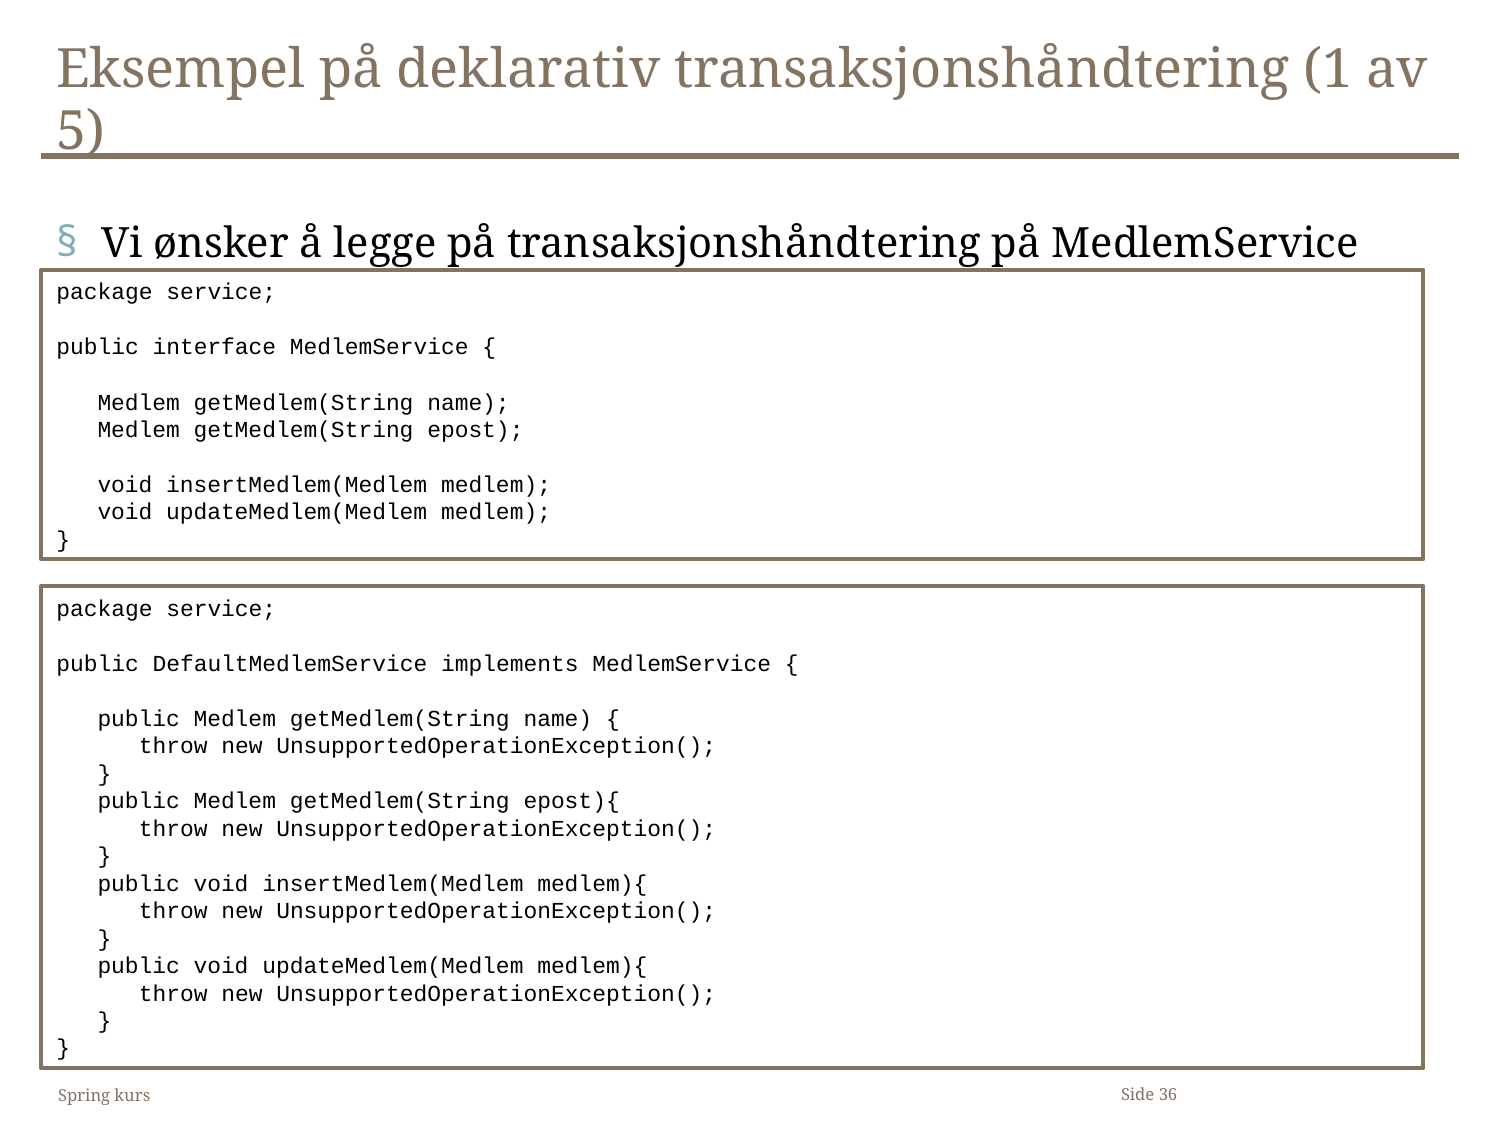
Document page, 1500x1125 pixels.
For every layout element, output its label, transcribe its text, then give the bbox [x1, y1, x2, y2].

text_box Spring kurs [43, 1070, 751, 1125]
list Vi ønsker å legge på transaksjonshåndtering på MedlemService [41, 208, 1455, 1005]
text_box package service; public DefaultMedlemService implements MedlemService { public Medlem getMedlem(String name) { throw new UnsupportedOperationException(); } public Medlem getMedlem(String epost){ throw new UnsupportedOperationException(); } public void insertMedlem(Medlem medlem){ throw new UnsupportedOperationException(); } public void updateMedlem(Medlem medlem){ throw new UnsupportedOperationException(); } } [41, 586, 1424, 1069]
text_box package service; public interface MedlemService { Medlem getMedlem(String name); Medlem getMedlem(String epost); void insertMedlem(Medlem medlem); void updateMedlem(Medlem medlem); } [41, 269, 1424, 560]
text_box Side <number> [1105, 1065, 1457, 1125]
title Eksempel på deklarativ transaksjonshåndtering (1 av 5) [40, 27, 1459, 146]
